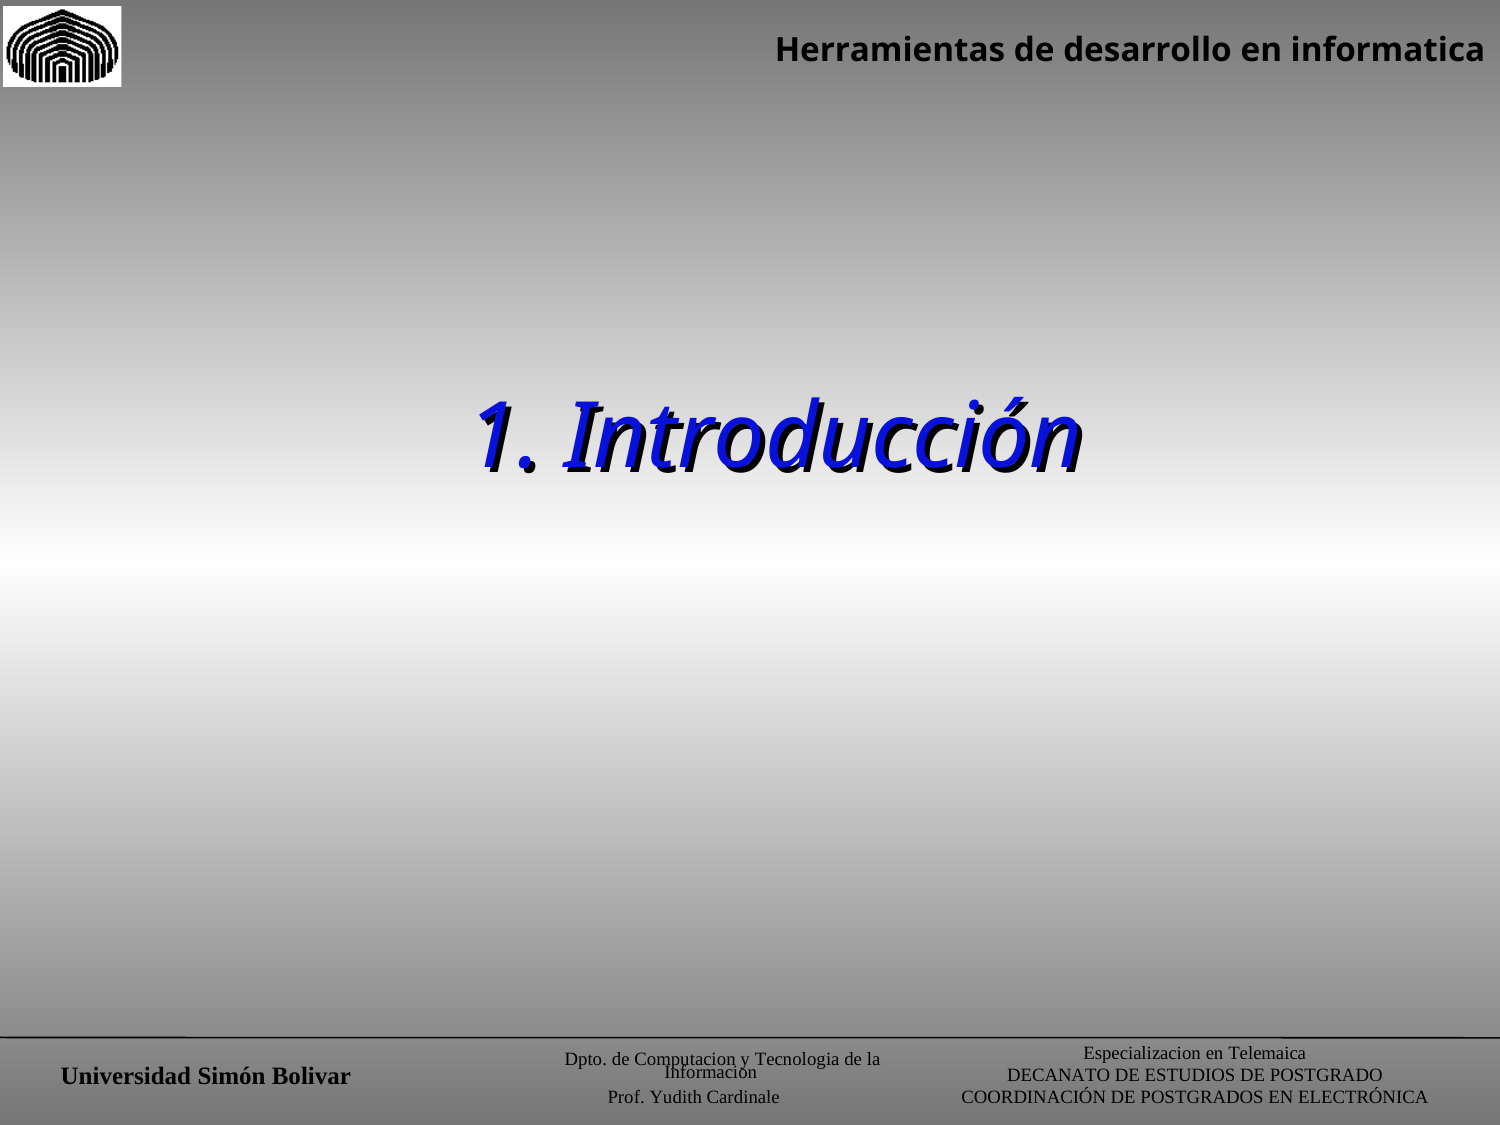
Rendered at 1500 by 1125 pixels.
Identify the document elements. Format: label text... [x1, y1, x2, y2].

title 1. Introducción [137, 187, 1413, 675]
